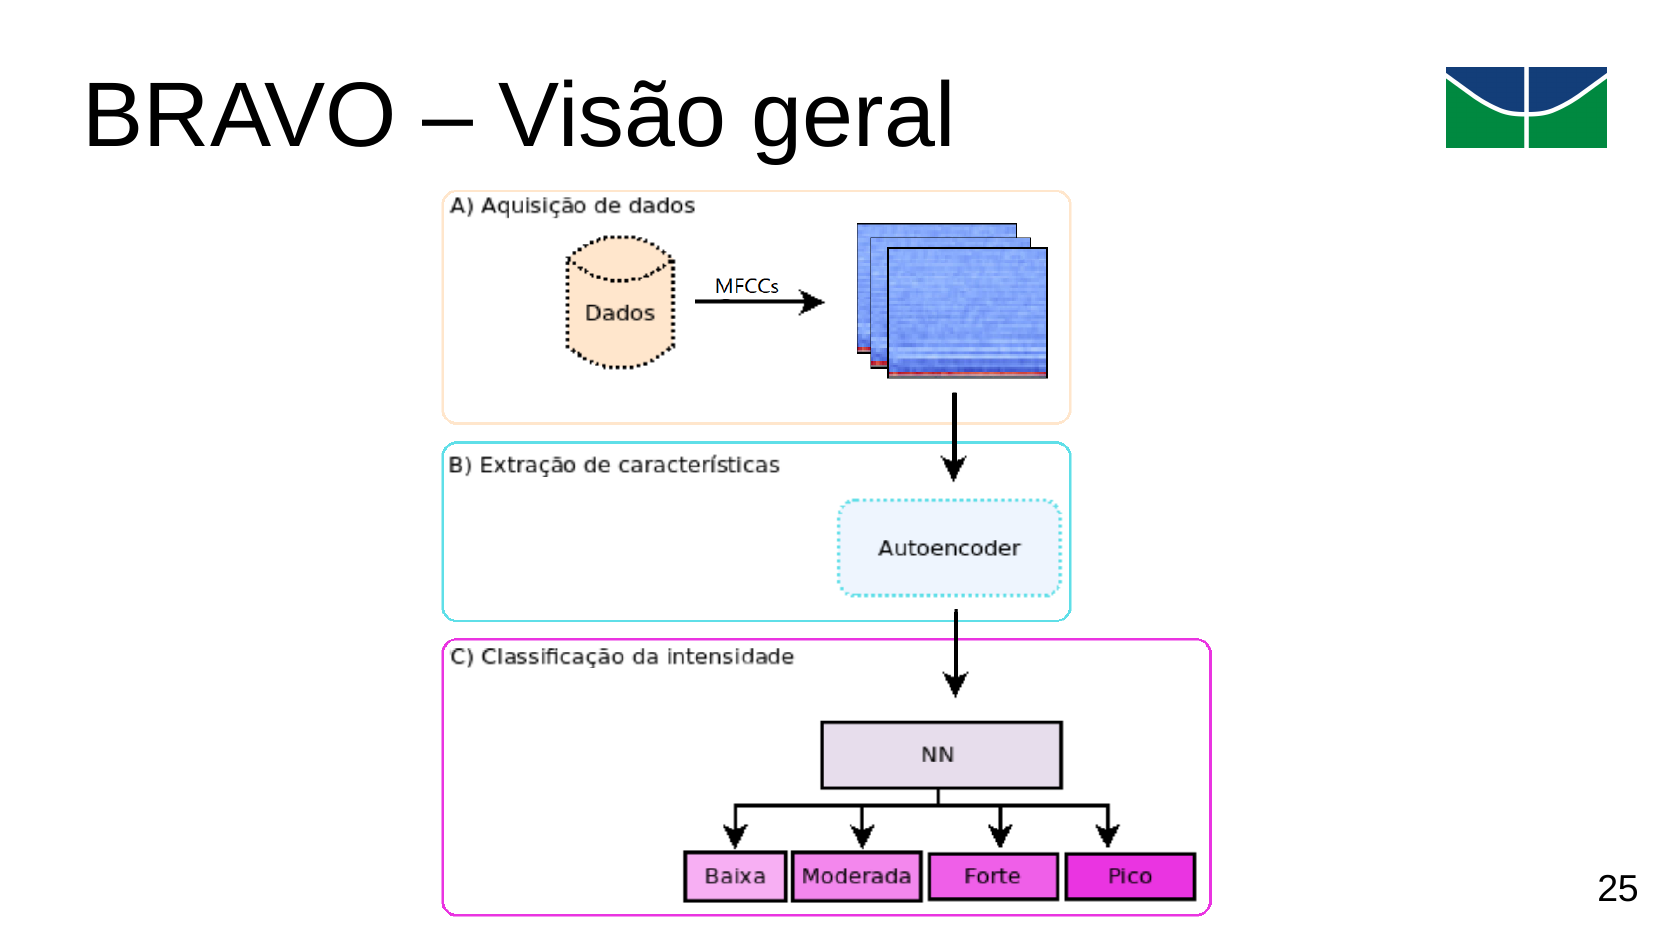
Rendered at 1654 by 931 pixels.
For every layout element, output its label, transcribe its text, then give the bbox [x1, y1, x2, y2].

picture [1571, 67, 1607, 148]
title BRAVO – Visão geral [82, 37, 1571, 193]
text_box <number> [1024, 860, 1654, 931]
picture [435, 184, 1219, 923]
